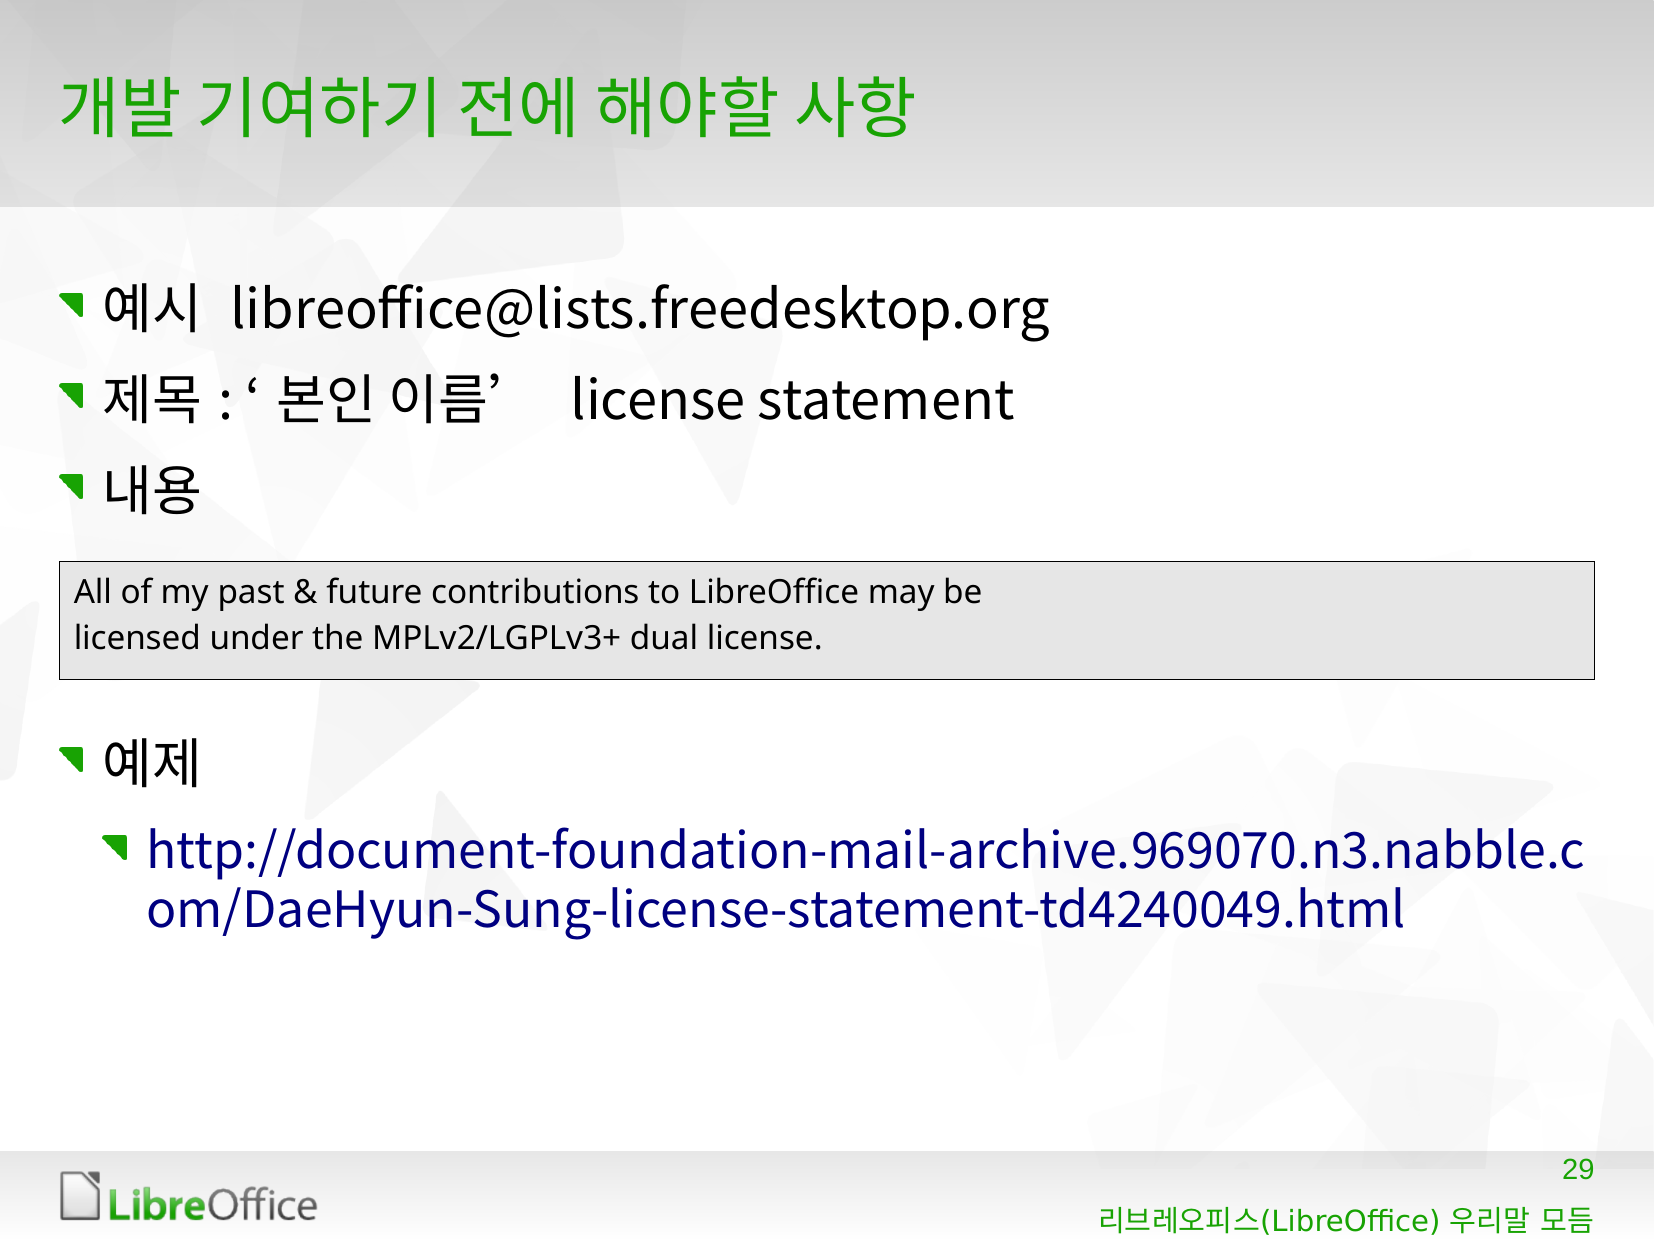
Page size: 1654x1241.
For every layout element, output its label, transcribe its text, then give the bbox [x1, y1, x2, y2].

list 예시 libreoffice@lists.freedesktop.org 제목: ‘본인 이름’ license statement 내용 예제 http://document-foundation-mail-archive.969070.n3.nabble.com/DaeHyun-Sung-license-statement-td4240049.html [59, 680, 1595, 986]
picture [915, 548, 1654, 1169]
picture [41, 1152, 337, 1240]
picture [1582, 1161, 1590, 1169]
picture [0, 0, 783, 931]
list 예시 libreoffice@lists.freedesktop.org 제목: ‘본인 이름’ license statement 내용 예제 http://document-foundation-mail-archive.969070.n3.nabble.com/DaeHyun-Sung-license-statement-td4240049.html [59, 265, 1595, 561]
title 개발 기여하기 전에 해야할 사항 [59, 29, 1595, 178]
text_box All of my past & future contributions to LibreOffice may be licensed under the MPLv2/LGPLv3+ dual license. [59, 561, 1595, 680]
